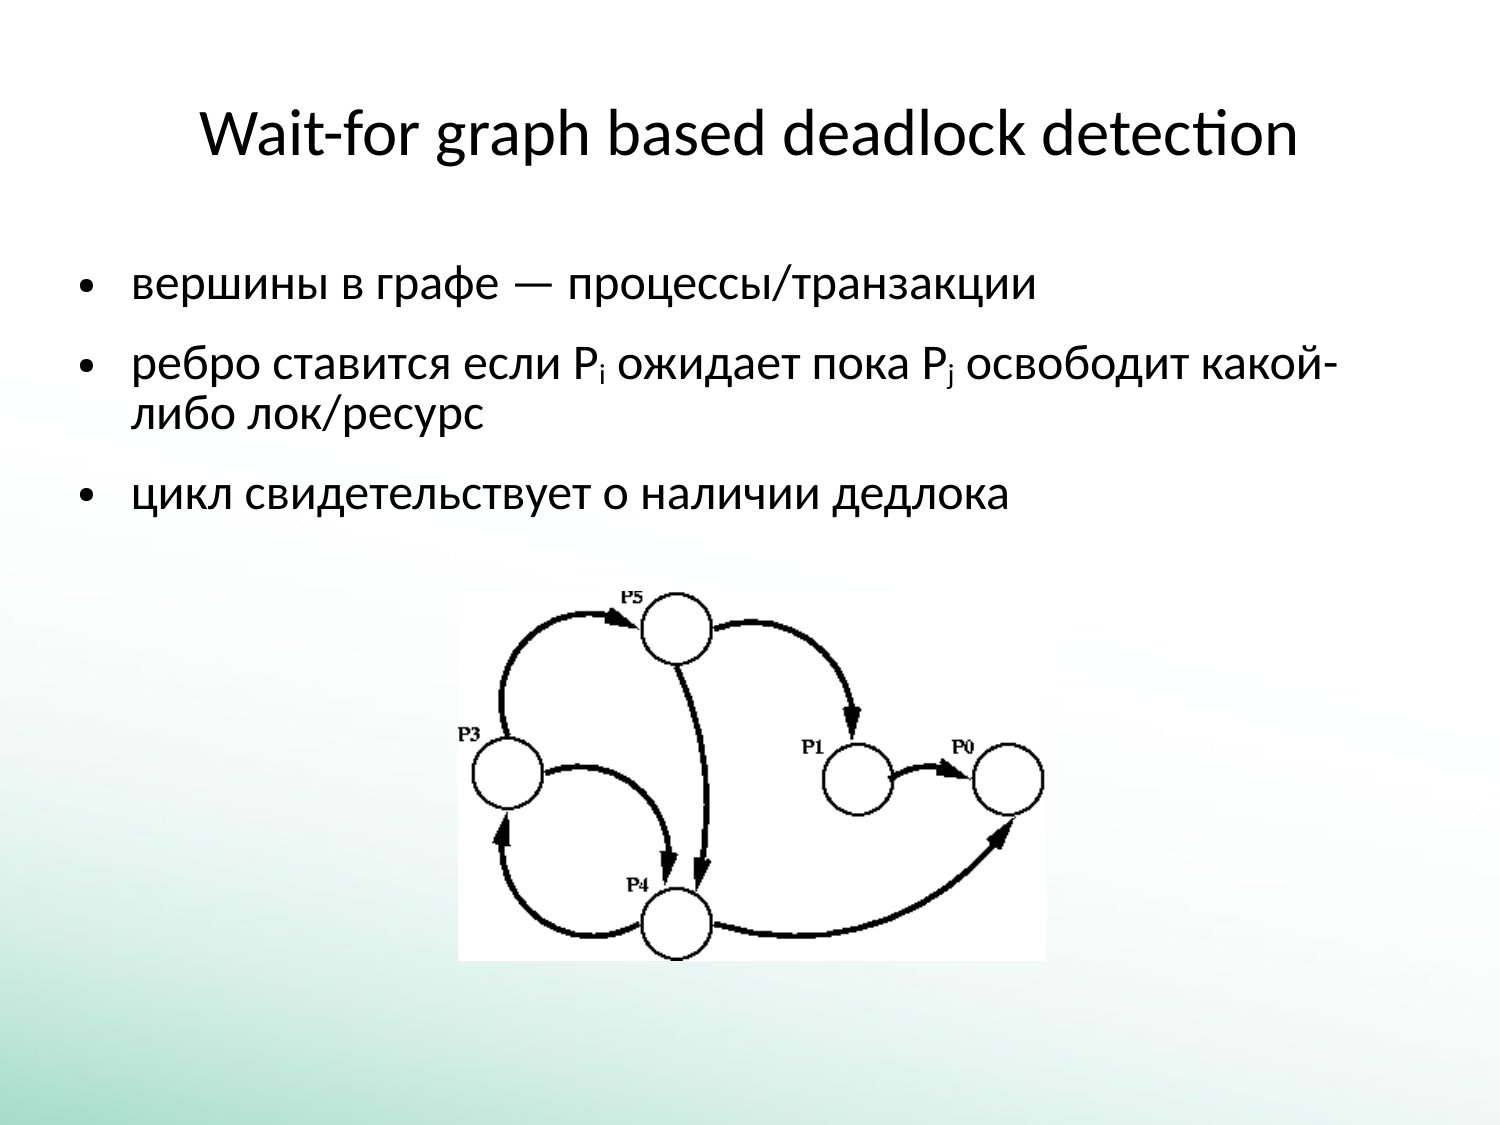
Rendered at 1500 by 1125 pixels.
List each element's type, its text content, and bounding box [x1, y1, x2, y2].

list вершины в графе — процессы/транзакции ребро ставится если Pi ожидает пока Pj освободит какой-либо лок/ресурс цикл свидетельствует о наличии дедлока [60, 262, 1411, 548]
title Wait-for graph based deadlock detection [75, 45, 1425, 233]
picture [0, 0, 1500, 1125]
